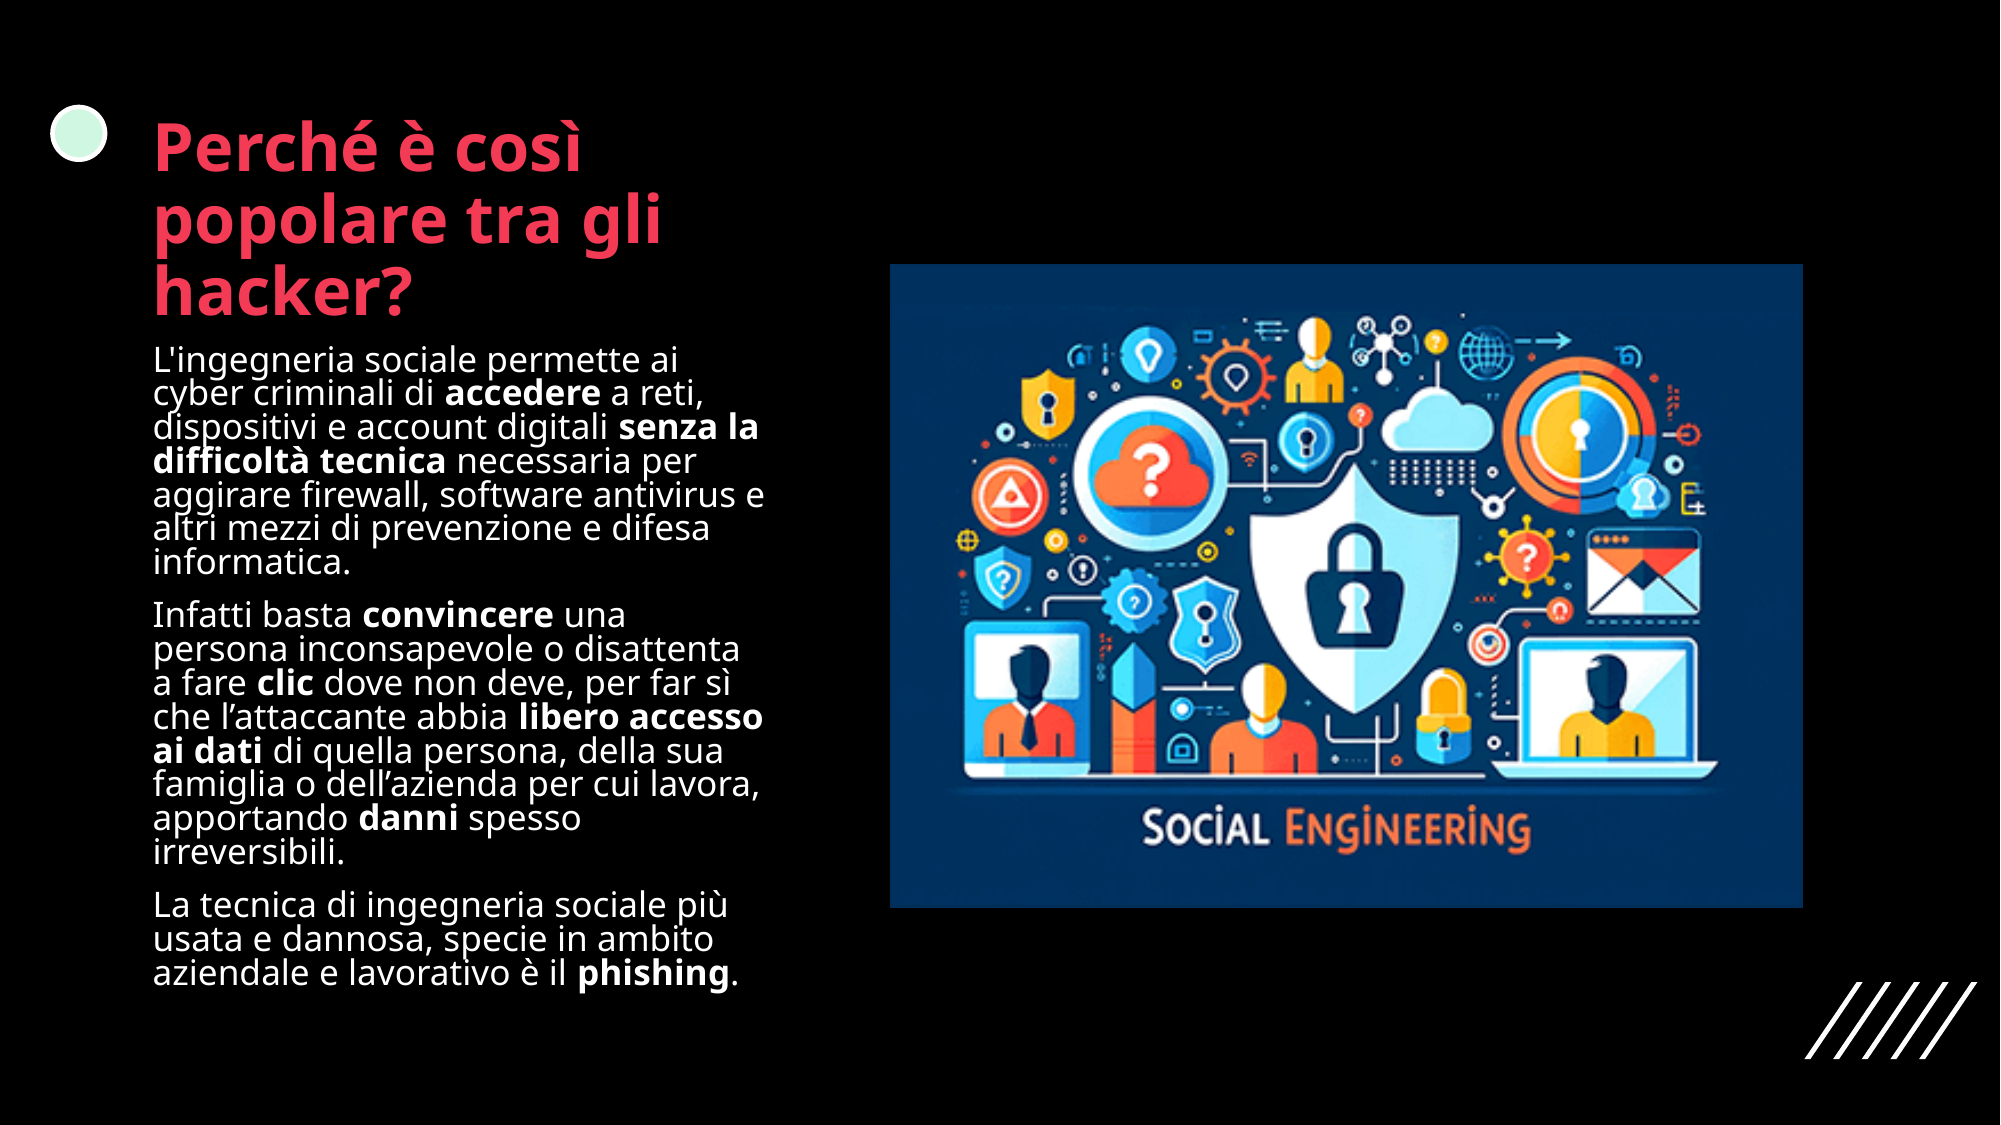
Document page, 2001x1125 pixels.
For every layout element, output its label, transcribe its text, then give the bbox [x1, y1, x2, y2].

picture [890, 264, 1803, 908]
list L'ingegneria sociale permette ai cyber criminali di accedere a reti, dispositivi e account digitali senza la difficoltà tecnica necessaria per aggirare firewall, software antivirus e altri mezzi di prevenzione e difesa informatica. Infatti basta convincere una persona inconsapevole o disattenta a fare clic dove non deve, per far sì che l’attaccante abbia libero accesso ai dati di quella persona, della sua famiglia o dell’azienda per cui lavora, apportando danni spesso irreversibili. La tecnica di ingegneria sociale più usata e dannosa, specie in ambito aziendale e lavorativo è il phishing. [137, 337, 783, 1009]
title Perché è così popolare tra gli hacker? [137, 75, 783, 337]
